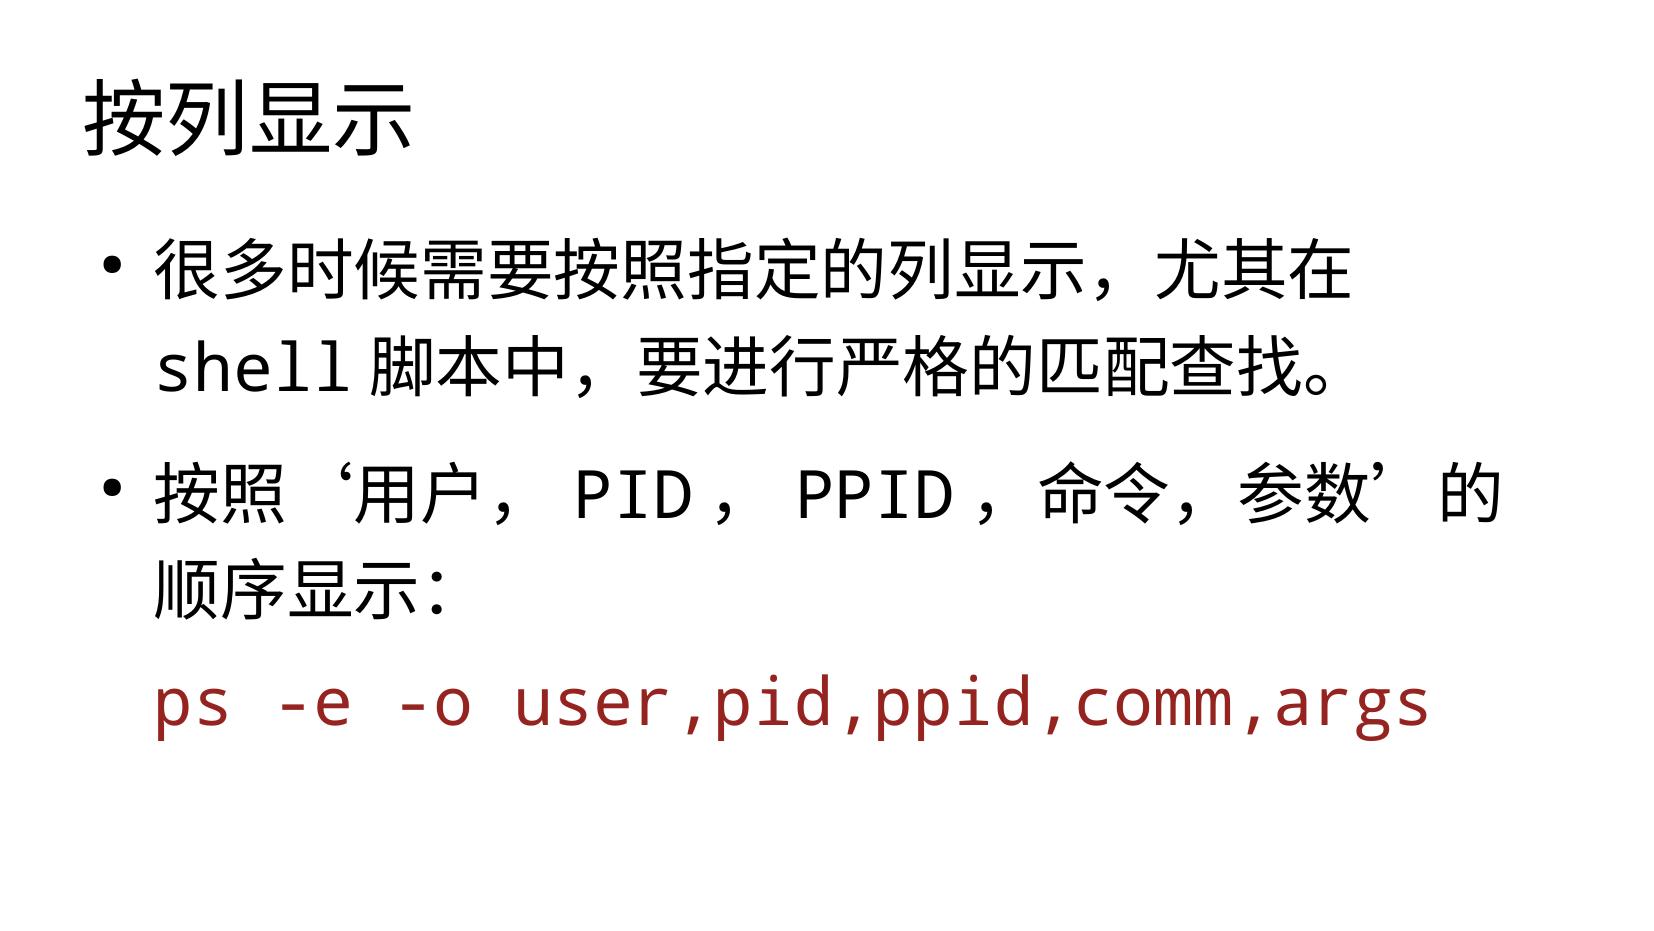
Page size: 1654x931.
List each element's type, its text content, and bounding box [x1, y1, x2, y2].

title 按列显示 [82, 37, 1571, 189]
list 很多时候需要按照指定的列显示，尤其在shell脚本中，要进行严格的匹配查找。 按照‘用户，PID，PPID，命令，参数’的顺序显示： ps -e -o user,pid,ppid,comm,args [82, 217, 1571, 886]
